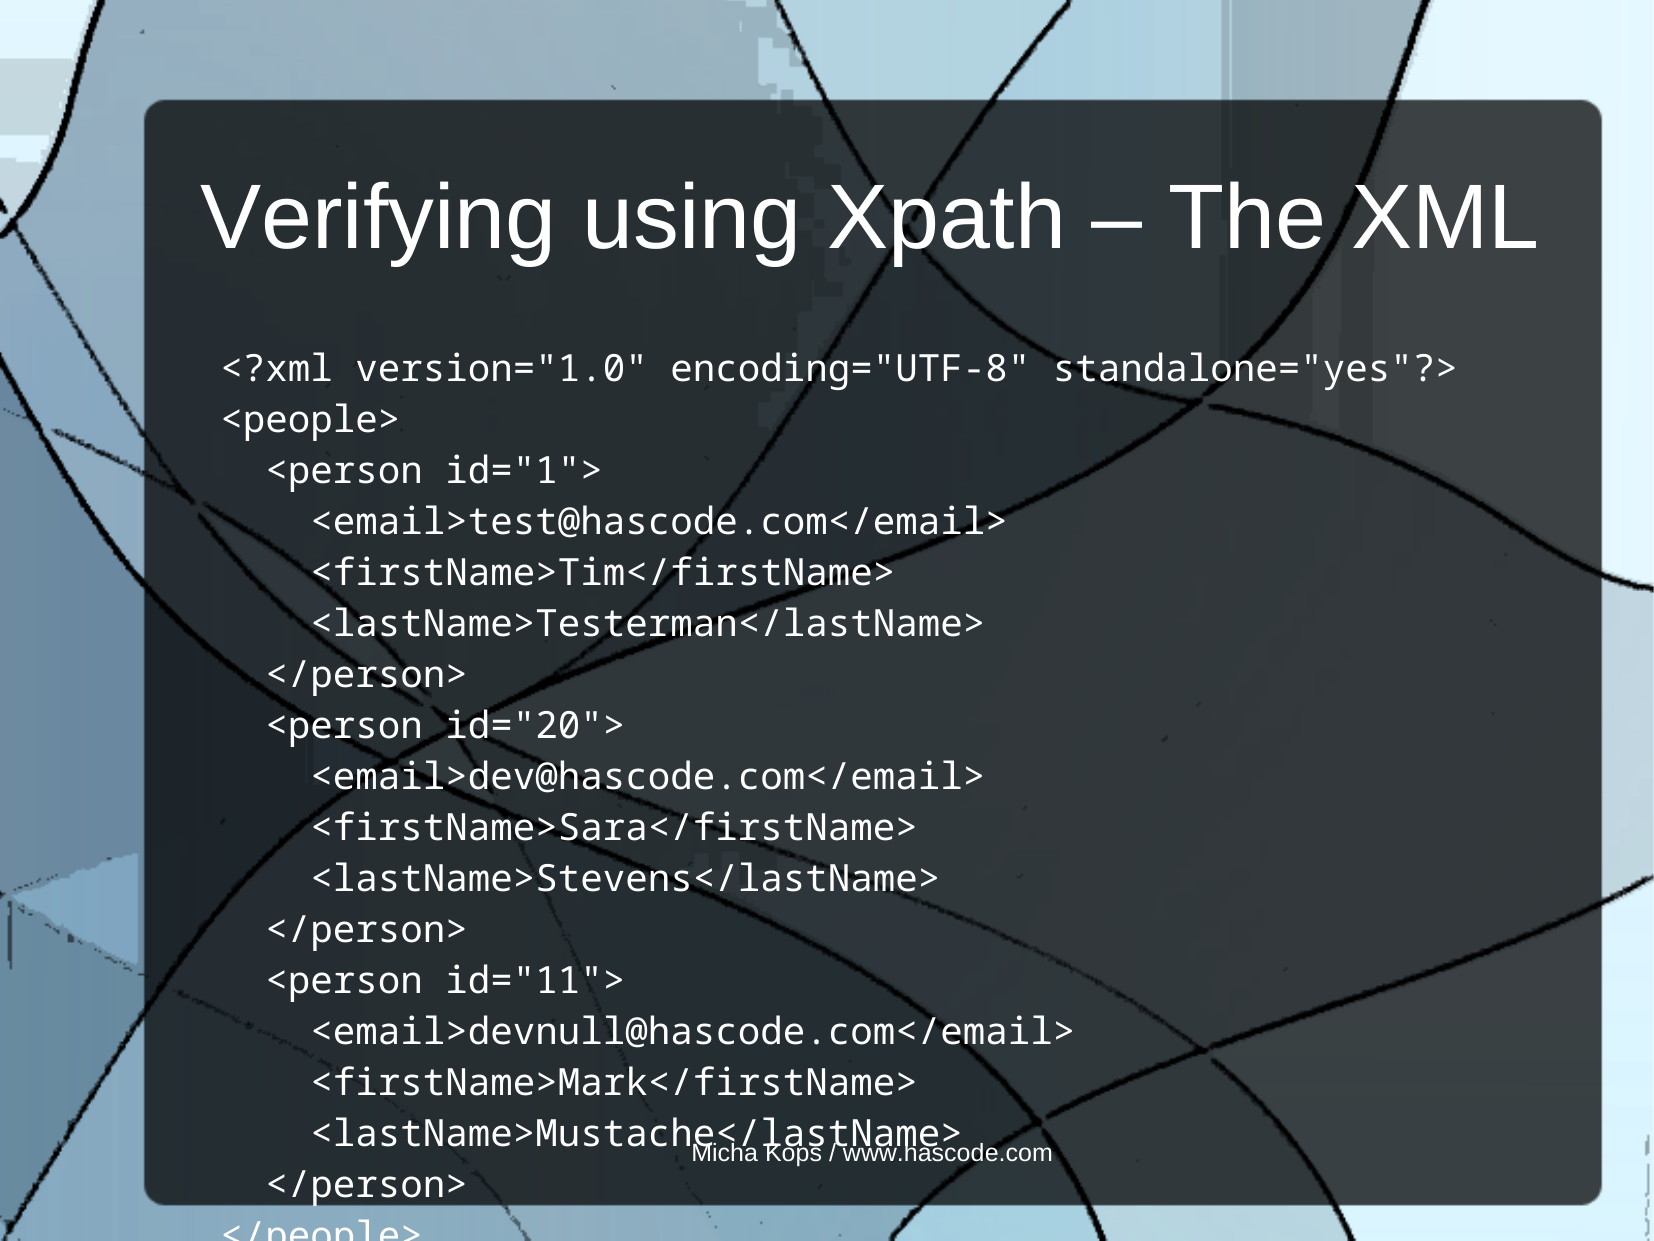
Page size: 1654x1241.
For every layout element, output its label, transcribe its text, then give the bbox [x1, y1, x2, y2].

picture [315, 1230, 327, 1241]
picture [0, 0, 1654, 1241]
picture [338, 1230, 349, 1241]
picture [293, 1230, 304, 1236]
text_box <?xml version="1.0" encoding="UTF-8" standalone="yes"?> <people> <person id="1"> <email>test@hascode.com</email> <firstName>Tim</firstName> <lastName>Testerman</lastName> </person> <person id="20"> <email>dev@hascode.com</email> <firstName>Sara</firstName> <lastName>Stevens</lastName> </person> <person id="11"> <email>devnull@hascode.com</email> <firstName>Mark</firstName> <lastName>Mustache</lastName> </person> </people> [205, 333, 1473, 1110]
picture [383, 1230, 394, 1236]
title Verifying using Xpath – The XML [159, 108, 1583, 325]
picture [271, 1230, 282, 1241]
